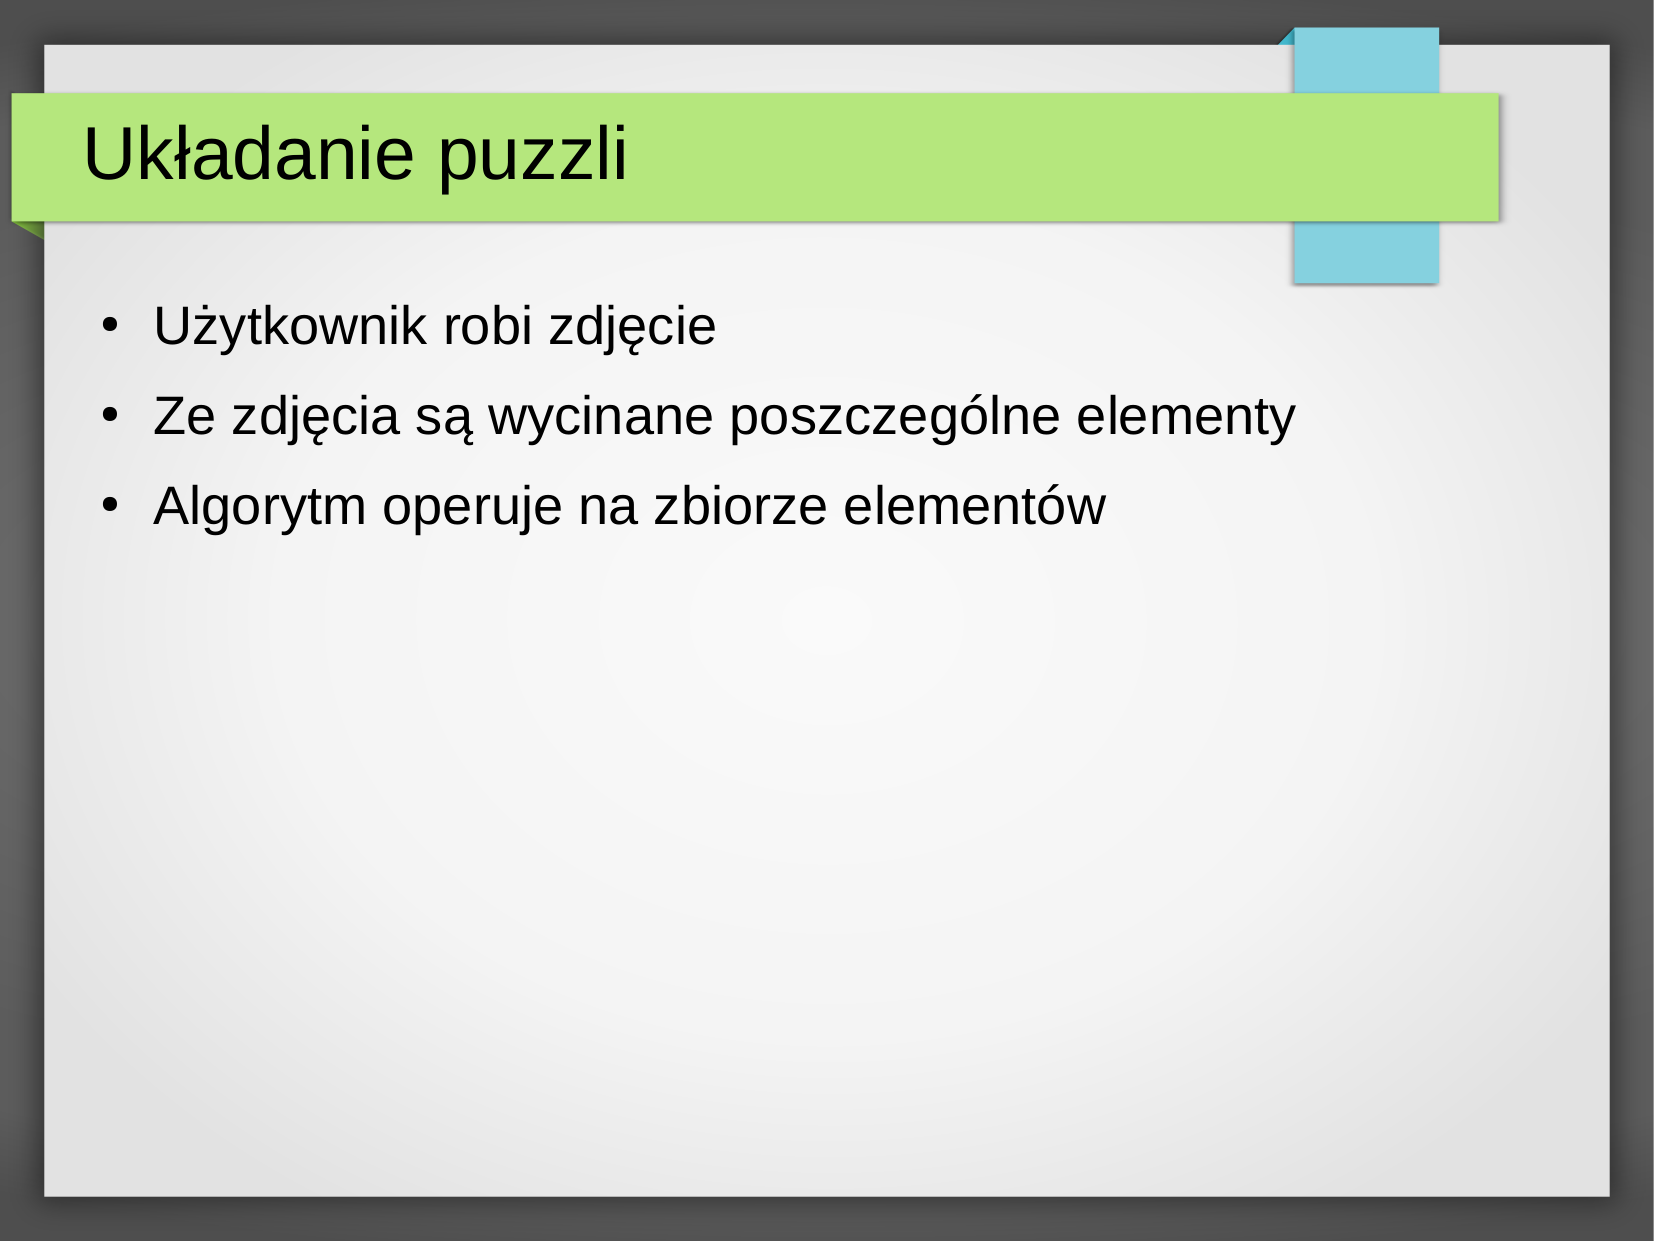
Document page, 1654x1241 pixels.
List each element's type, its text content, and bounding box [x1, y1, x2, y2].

picture [0, 0, 1654, 1241]
title Układanie puzzli [82, 94, 1264, 213]
list Użytkownik robi zdjęcie Ze zdjęcia są wycinane poszczególne elementy Algorytm operuje na zbiorze elementów [82, 295, 1571, 1015]
